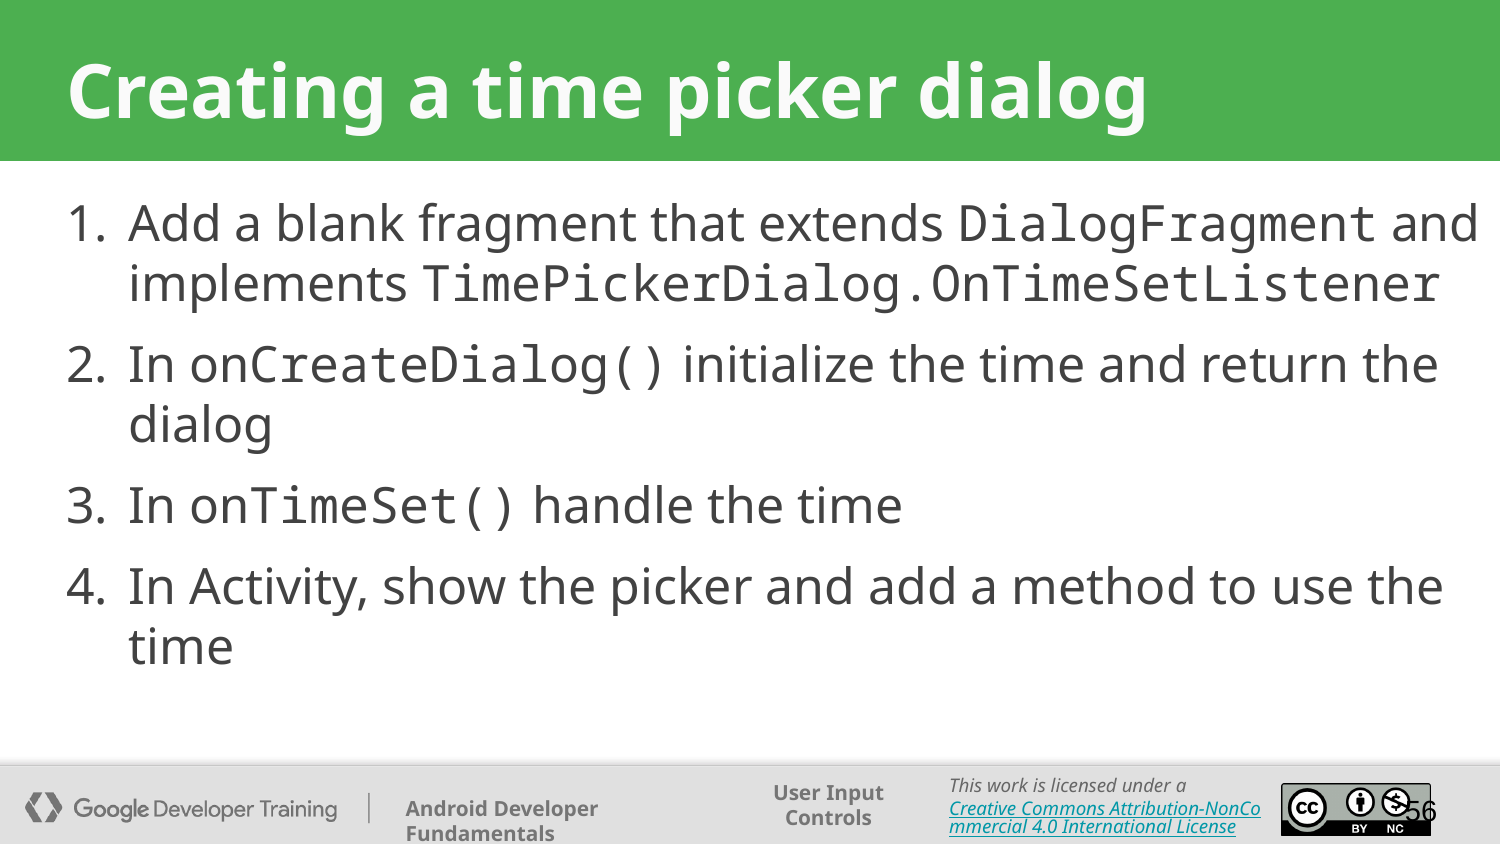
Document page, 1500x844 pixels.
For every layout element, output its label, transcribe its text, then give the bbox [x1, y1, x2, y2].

slide_number <number> [1389, 777, 1480, 842]
list Add a blank fragment that extends DialogFragment and implements TimePickerDialog.OnTimeSetListener In onCreateDialog() initialize the time and return the dialog In onTimeSet() handle the time In Activity, show the picker and add a method to use the time [38, 176, 1500, 733]
title Creating a time picker dialog [51, 28, 1449, 122]
picture [0, 161, 1500, 844]
